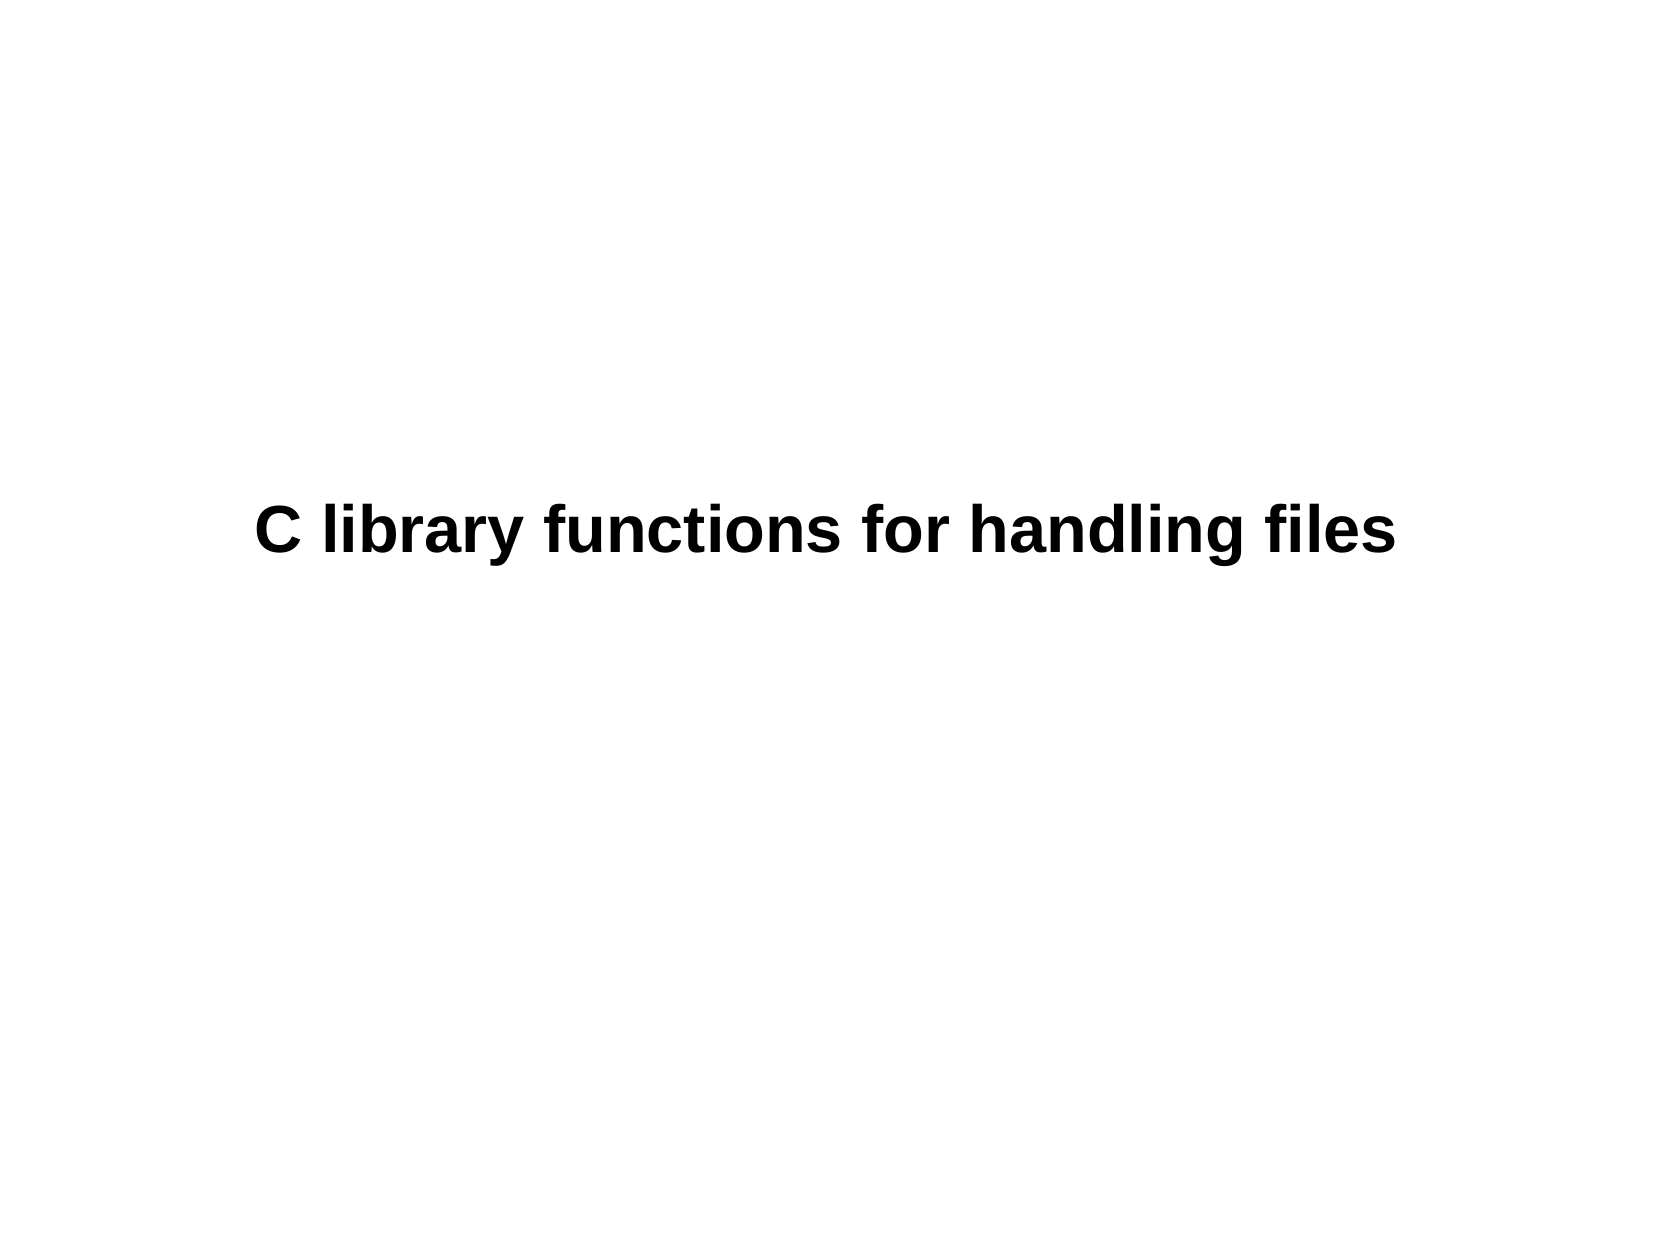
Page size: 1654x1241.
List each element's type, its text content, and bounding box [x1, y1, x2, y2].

subtitle C library functions for handling files [82, 49, 1571, 1010]
